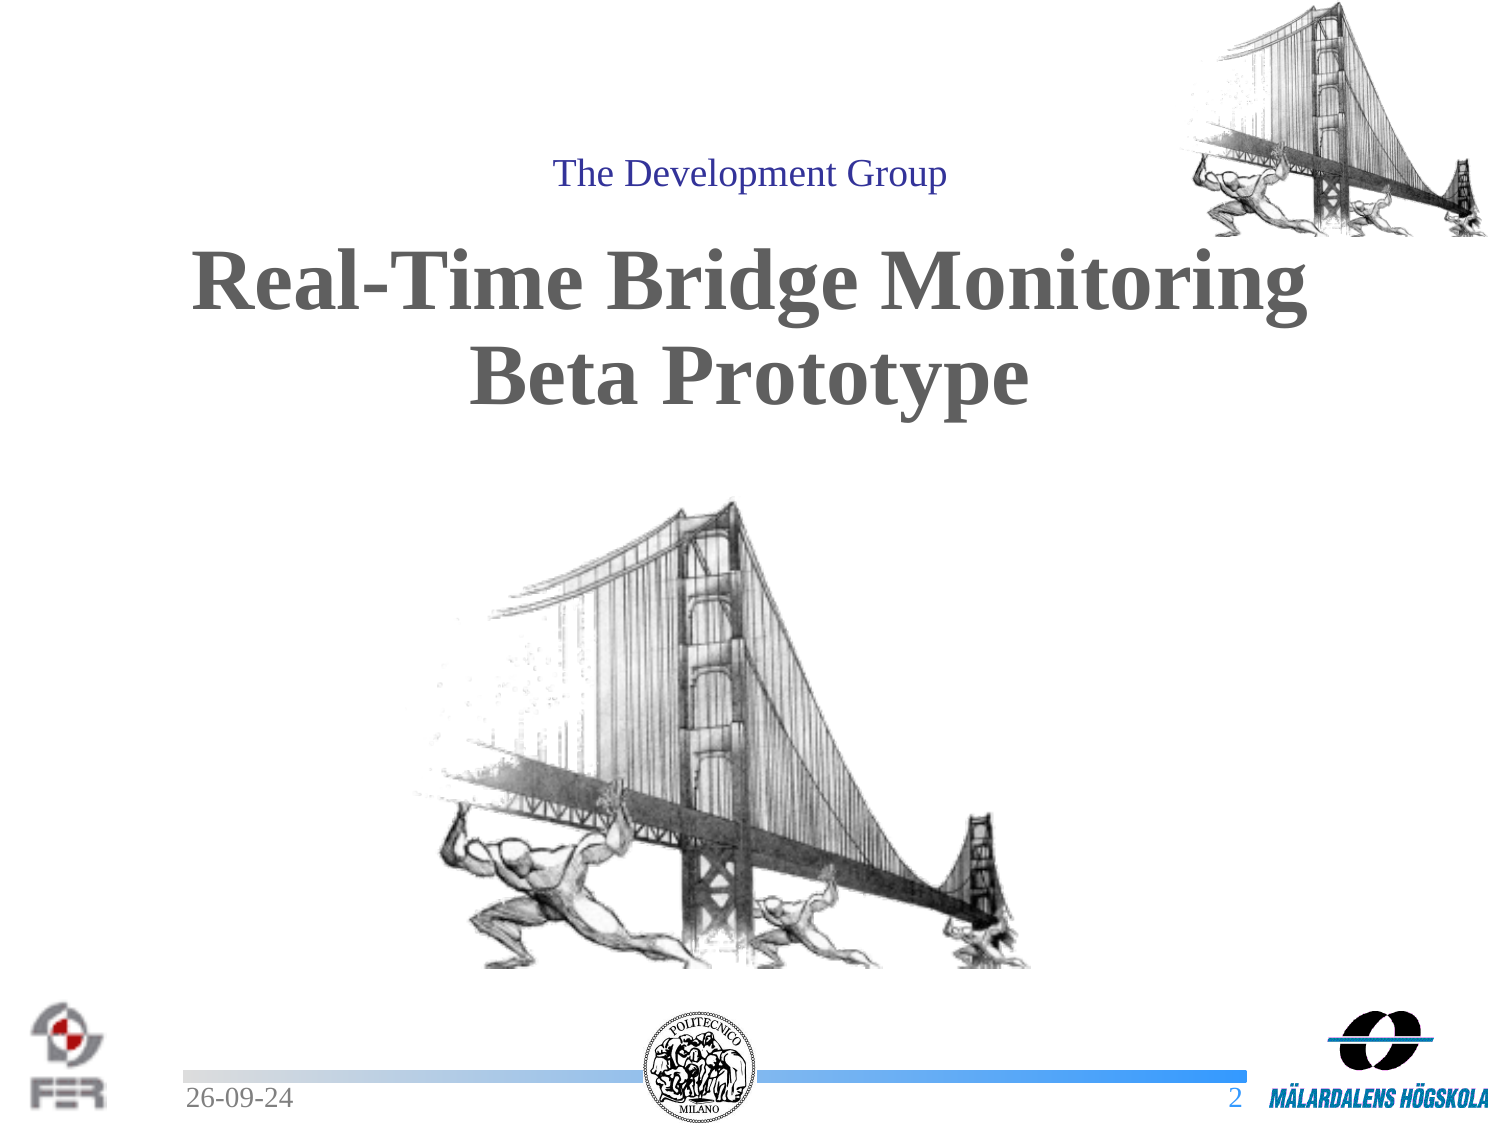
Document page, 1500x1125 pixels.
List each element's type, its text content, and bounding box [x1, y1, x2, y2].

picture [1454, 1091, 1459, 1108]
text_box 13-12-18 [171, 1070, 396, 1114]
text_box <numero> [1186, 1070, 1258, 1114]
picture [1435, 1096, 1441, 1104]
picture [643, 1011, 757, 1123]
picture [1175, 0, 1488, 237]
picture [405, 496, 1031, 969]
picture [29, 987, 107, 1125]
picture [1269, 1011, 1488, 1108]
text_box Real-Time Bridge Monitoring Beta Prototype [31, 125, 1469, 532]
text_box The Development Group [533, 137, 967, 204]
picture [1368, 1093, 1374, 1104]
